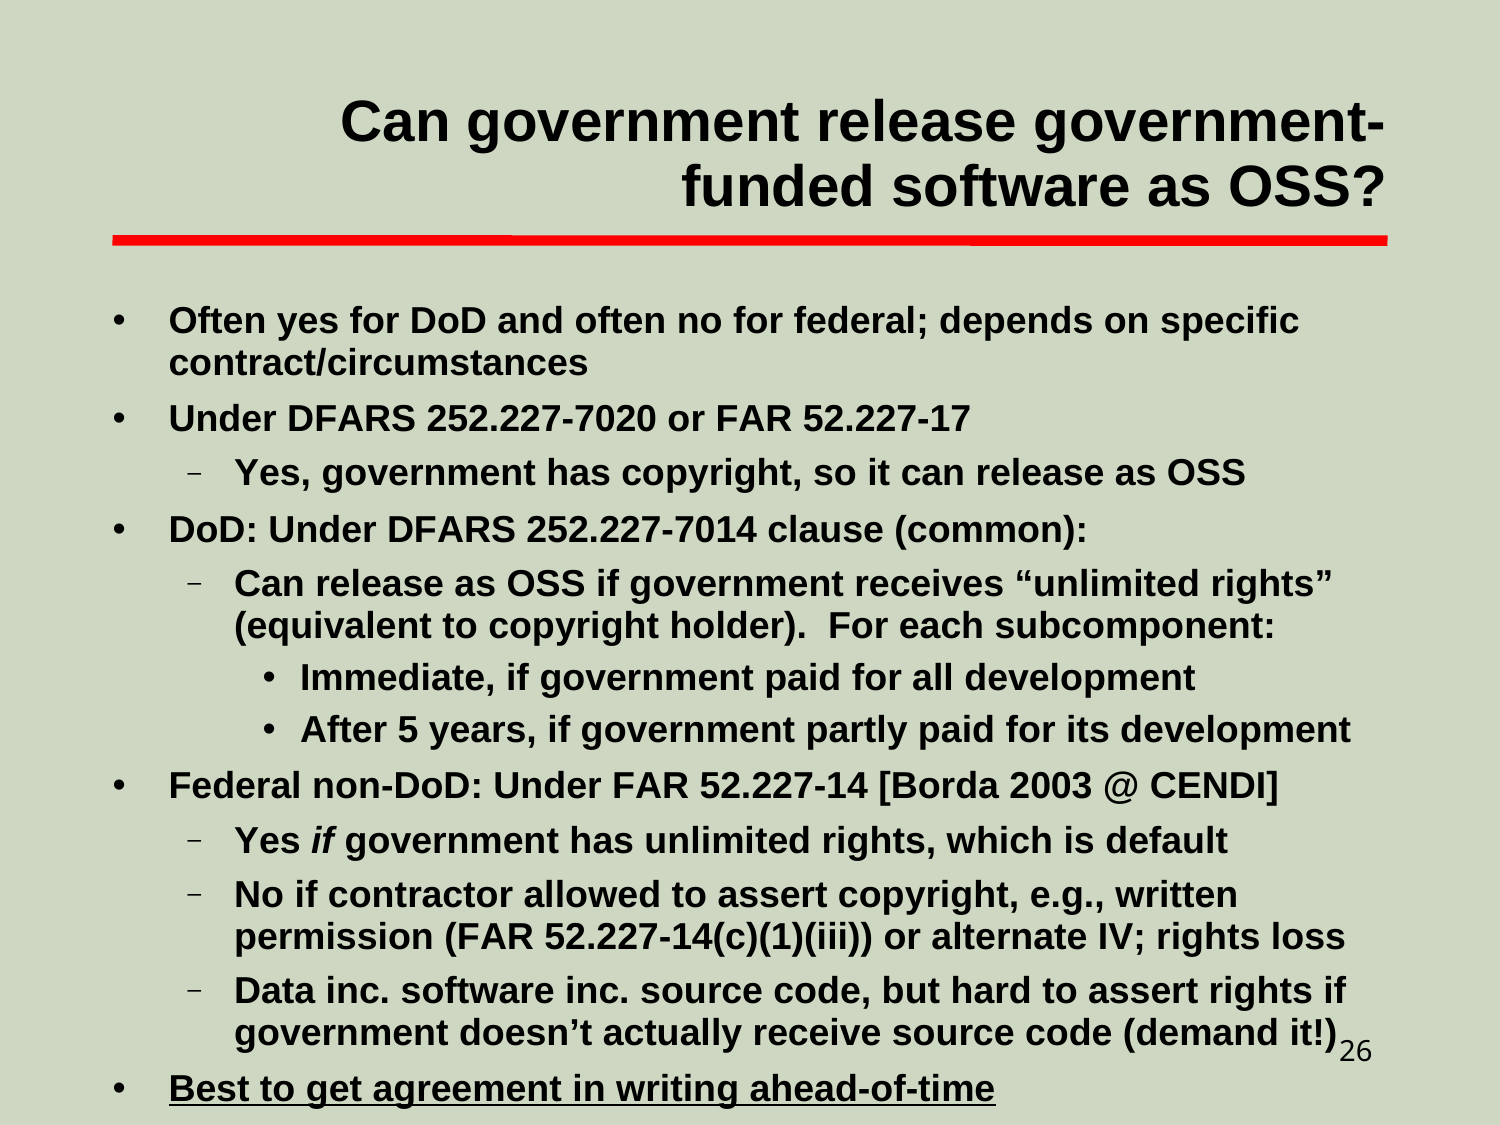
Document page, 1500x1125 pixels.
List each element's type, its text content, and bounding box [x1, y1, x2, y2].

list Often yes for DoD and often no for federal; depends on specific contract/circumstances Under DFARS 252.227-7020 or FAR 52.227-17 Yes, government has copyright, so it can release as OSS DoD: Under DFARS 252.227-7014 clause (common): Can release as OSS if government receives “unlimited rights” (equivalent to copyright holder). For each subcomponent: Immediate, if government paid for all development After 5 years, if government partly paid for its development Federal non-DoD: Under FAR 52.227-14 [Borda 2003 @ CENDI] Yes if government has unlimited rights, which is default No if contractor allowed to assert copyright, e.g., written permission (FAR 52.227-14(c)(1)(iii)) or alternate IV; rights loss Data inc. software inc. source code, but hard to assert rights if government doesn’t actually receive source code (demand it!) Best to get agreement in writing ahead-of-time [112, 299, 1388, 1111]
title Can government release government-funded software as OSS? [337, 85, 1388, 224]
